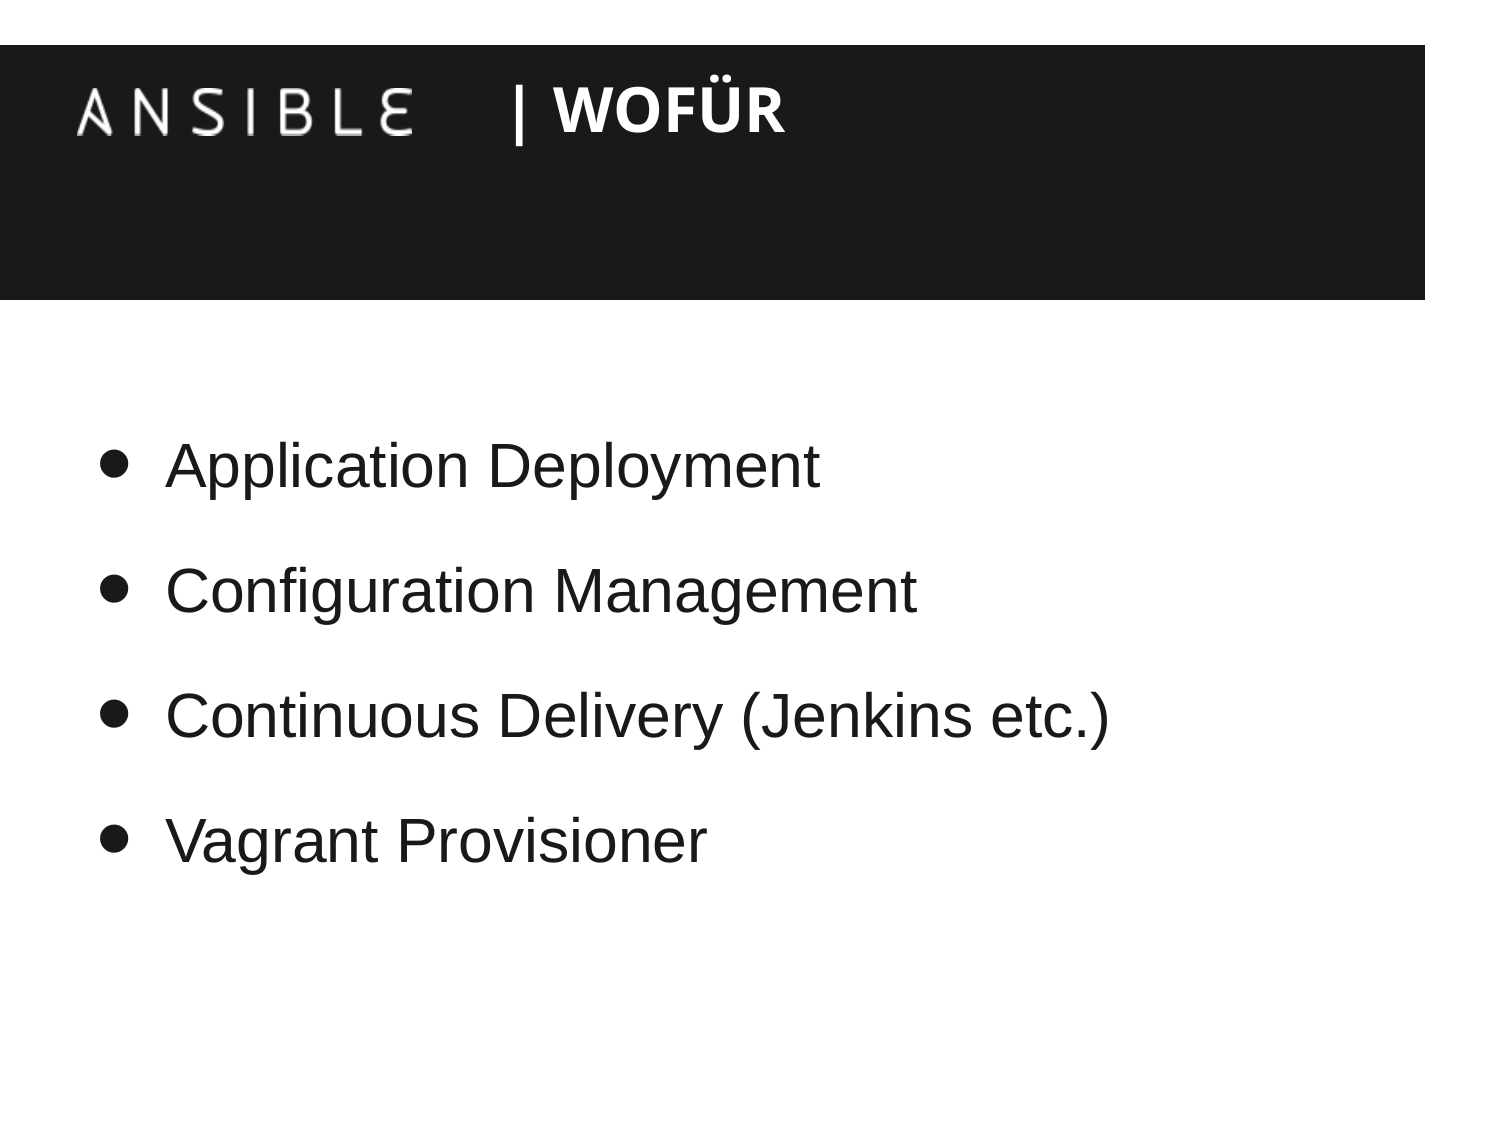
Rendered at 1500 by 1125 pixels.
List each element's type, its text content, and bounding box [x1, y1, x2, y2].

title | WOFÜR [437, 48, 1087, 160]
picture [77, 88, 412, 136]
list Application Deployment Configuration Management Continuous Delivery (Jenkins etc.) Vagrant Provisioner [75, 372, 1425, 1078]
